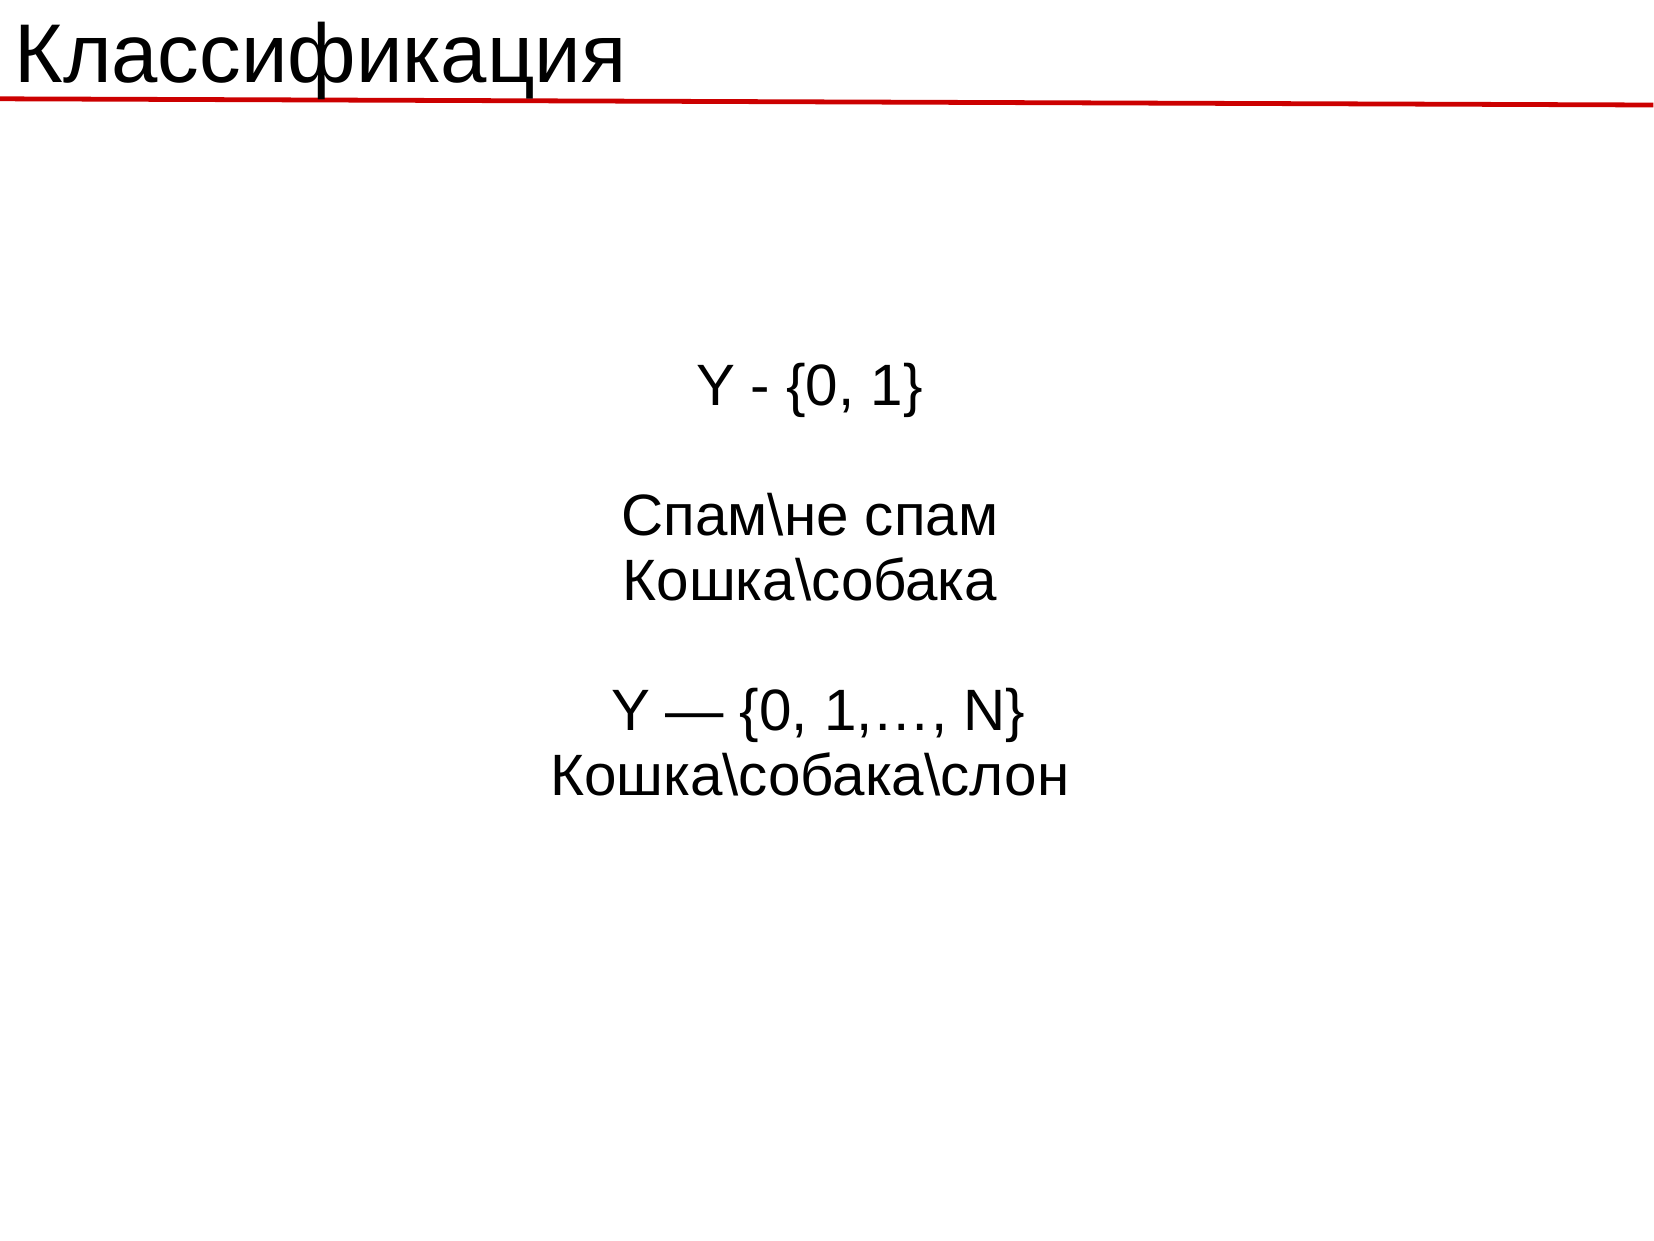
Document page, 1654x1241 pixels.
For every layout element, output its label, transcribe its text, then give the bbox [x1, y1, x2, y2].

text_box Классификация [0, 0, 1171, 111]
text_box Y - {0, 1} Спам\не спам Кошка\собака Y — {0, 1,…, N} Кошка\собака\слон [405, 345, 1216, 946]
